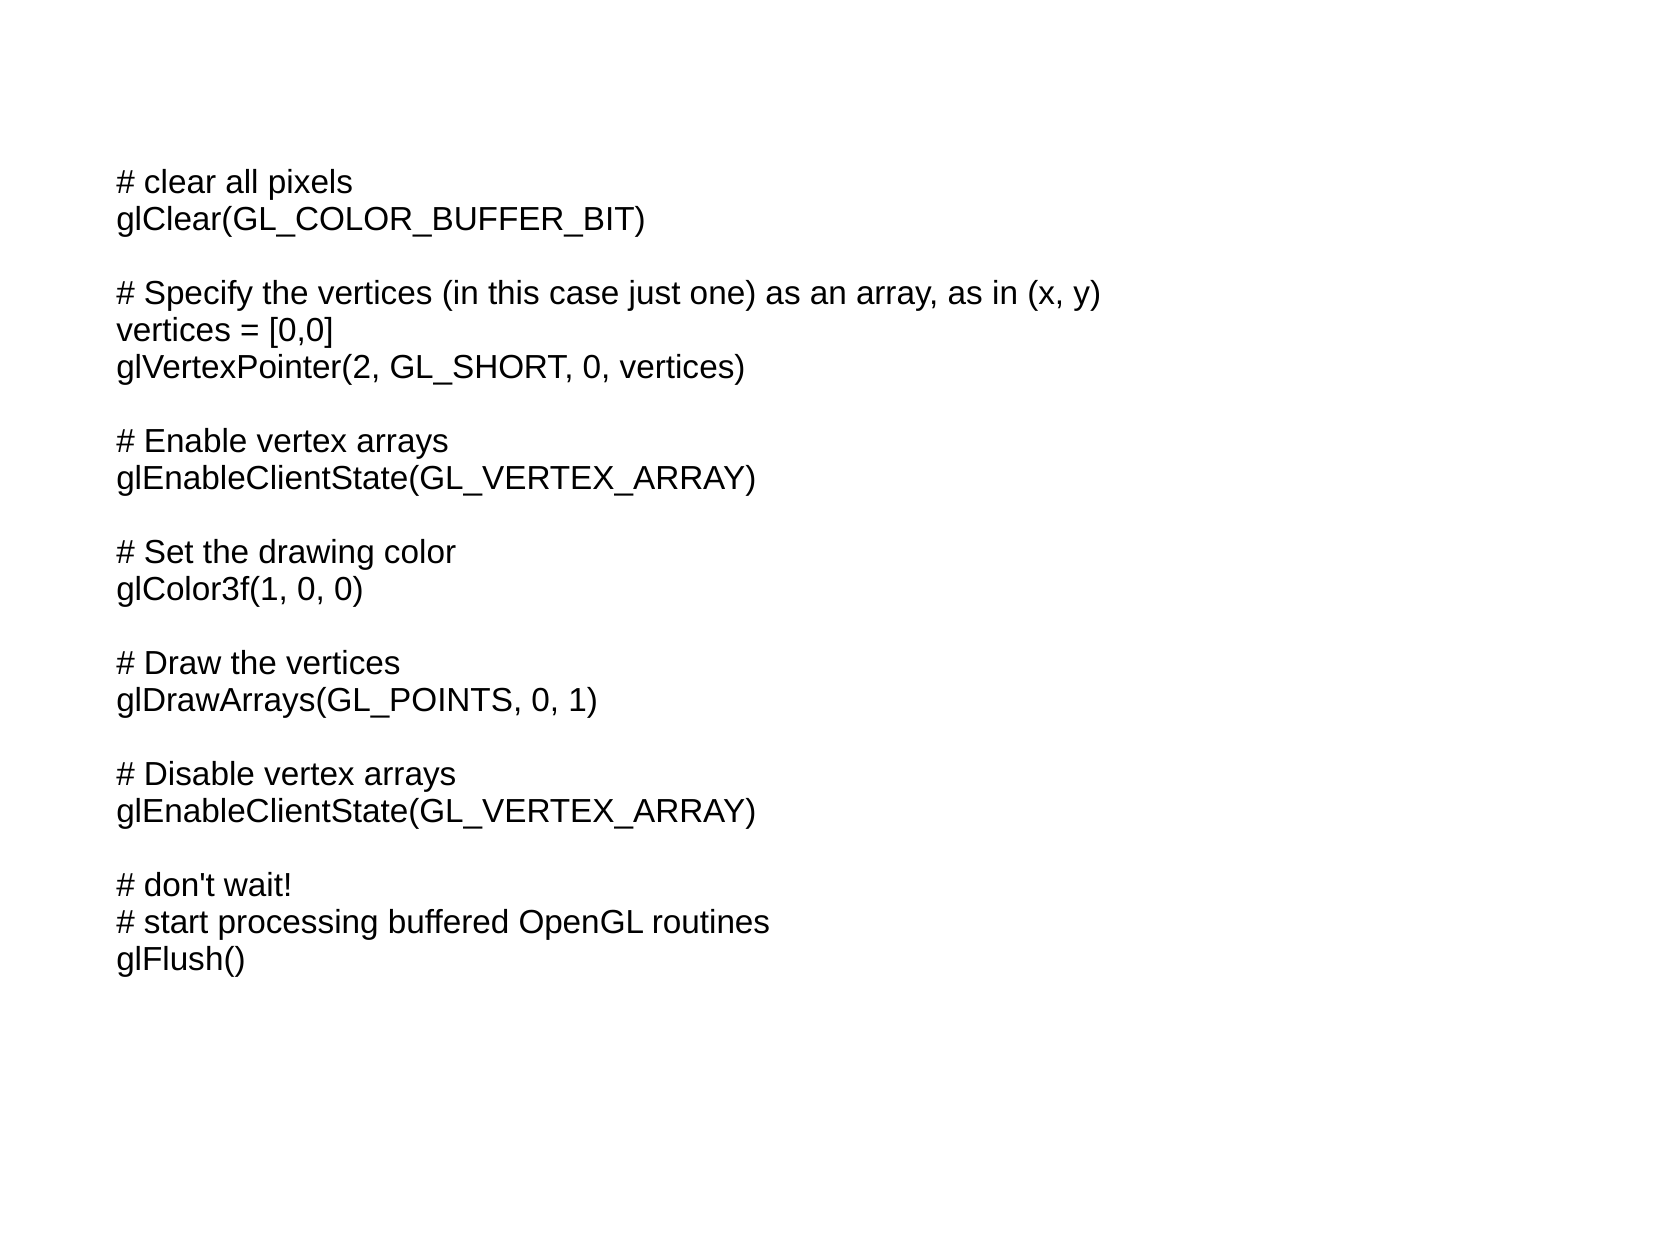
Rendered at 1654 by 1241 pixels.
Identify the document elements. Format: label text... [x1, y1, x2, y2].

subtitle # clear all pixels glClear(GL_COLOR_BUFFER_BIT) # Specify the vertices (in this case just one) as an array, as in (x, y) vertices = [0,0] glVertexPointer(2, GL_SHORT, 0, vertices) # Enable vertex arrays glEnableClientState(GL_VERTEX_ARRAY) # Set the drawing color glColor3f(1, 0, 0) # Draw the vertices glDrawArrays(GL_POINTS, 0, 1) # Disable vertex arrays glEnableClientState(GL_VERTEX_ARRAY) # don't wait! # start processing buffered OpenGL routines glFlush() [88, 48, 1577, 1093]
